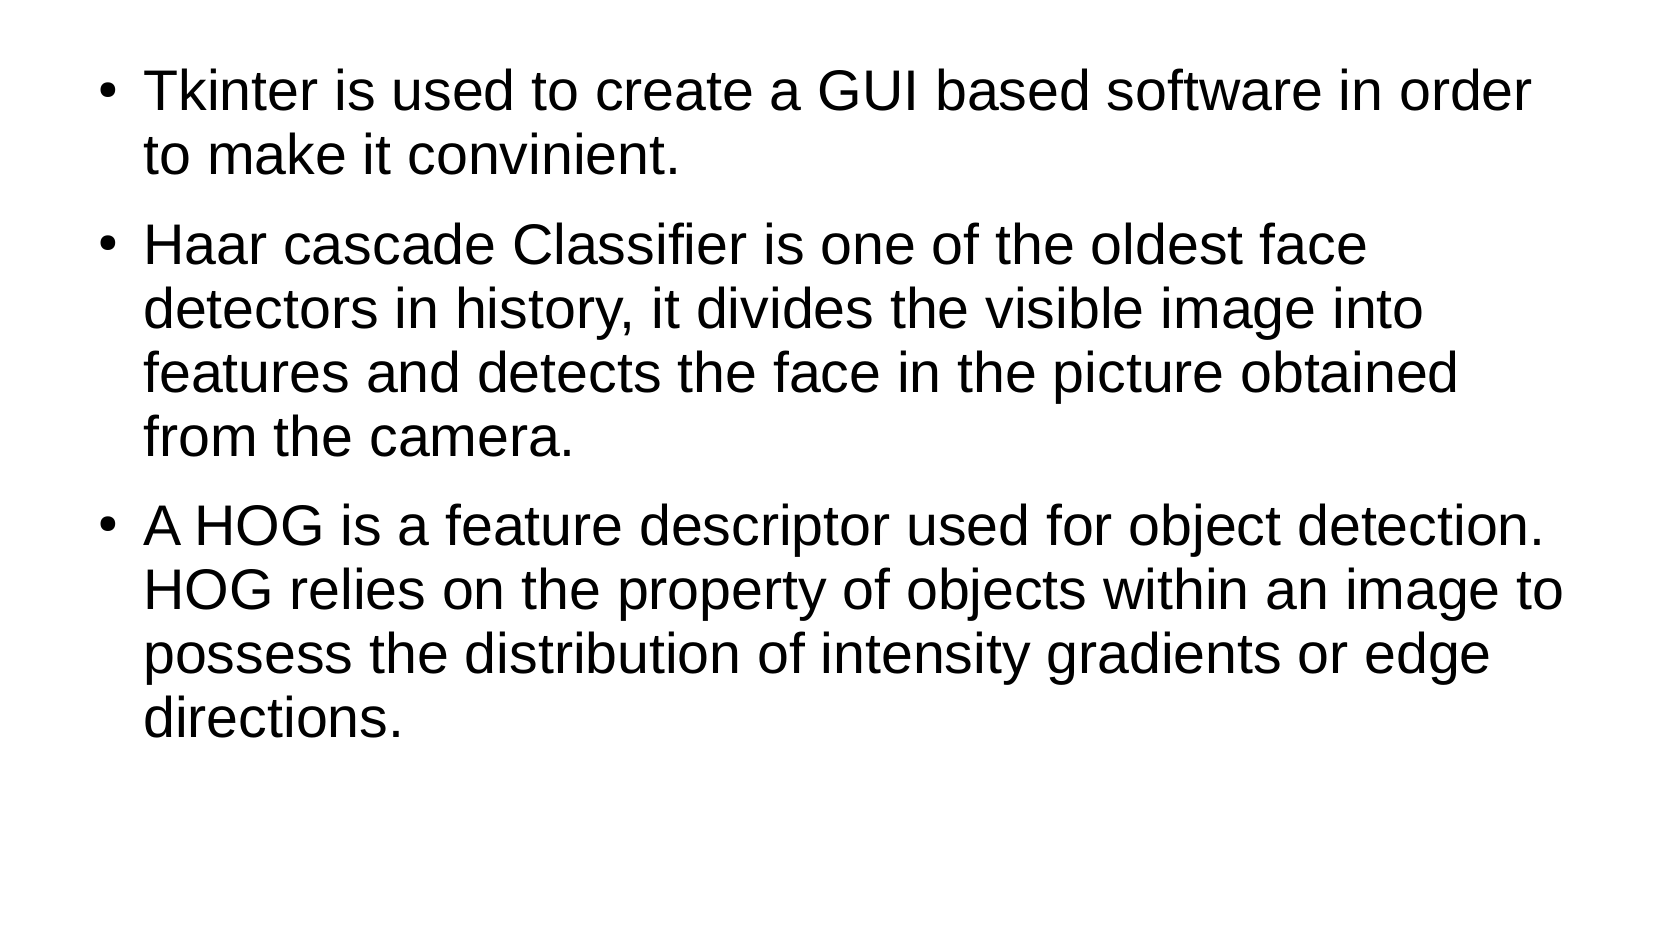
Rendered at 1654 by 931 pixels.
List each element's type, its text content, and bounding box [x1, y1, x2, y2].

list Tkinter is used to create a GUI based software in order to make it convinient. Haar cascade Classifier is one of the oldest face detectors in history, it divides the visible image into features and detects the face in the picture obtained from the camera. A HOG is a feature descriptor used for object detection. HOG relies on the property of objects within an image to possess the distribution of intensity gradients or edge directions. [82, 59, 1571, 758]
